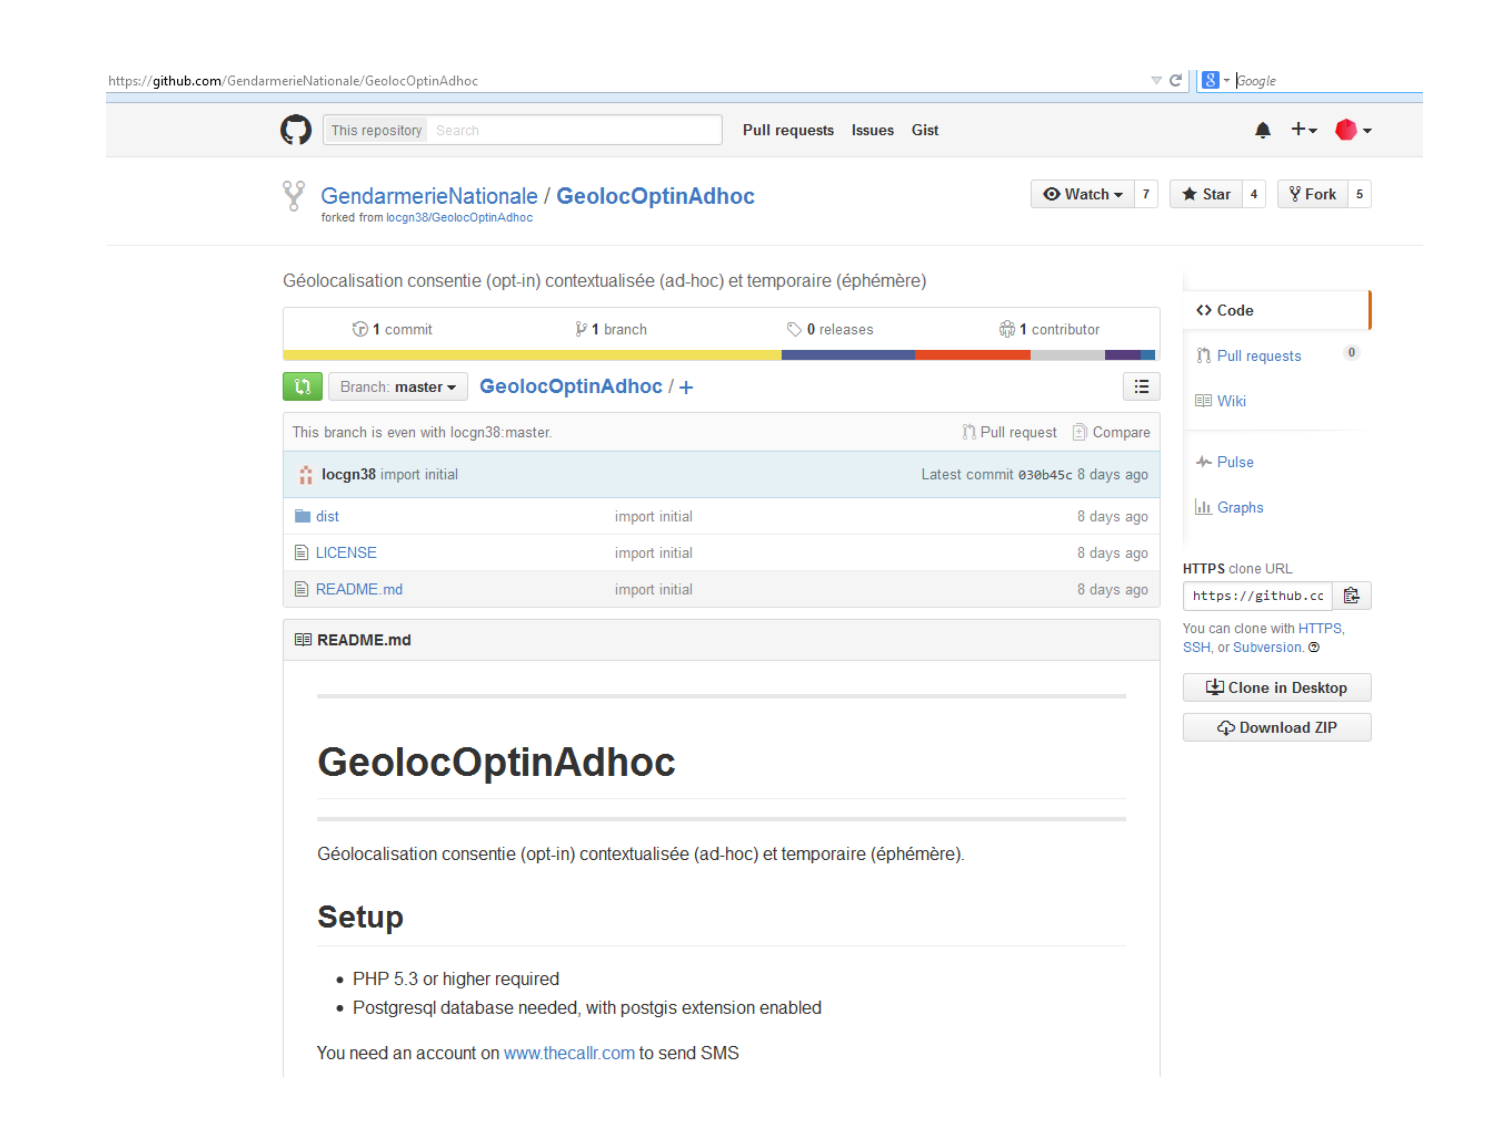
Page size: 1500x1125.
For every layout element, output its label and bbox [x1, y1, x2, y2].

picture [106, 70, 1423, 1077]
